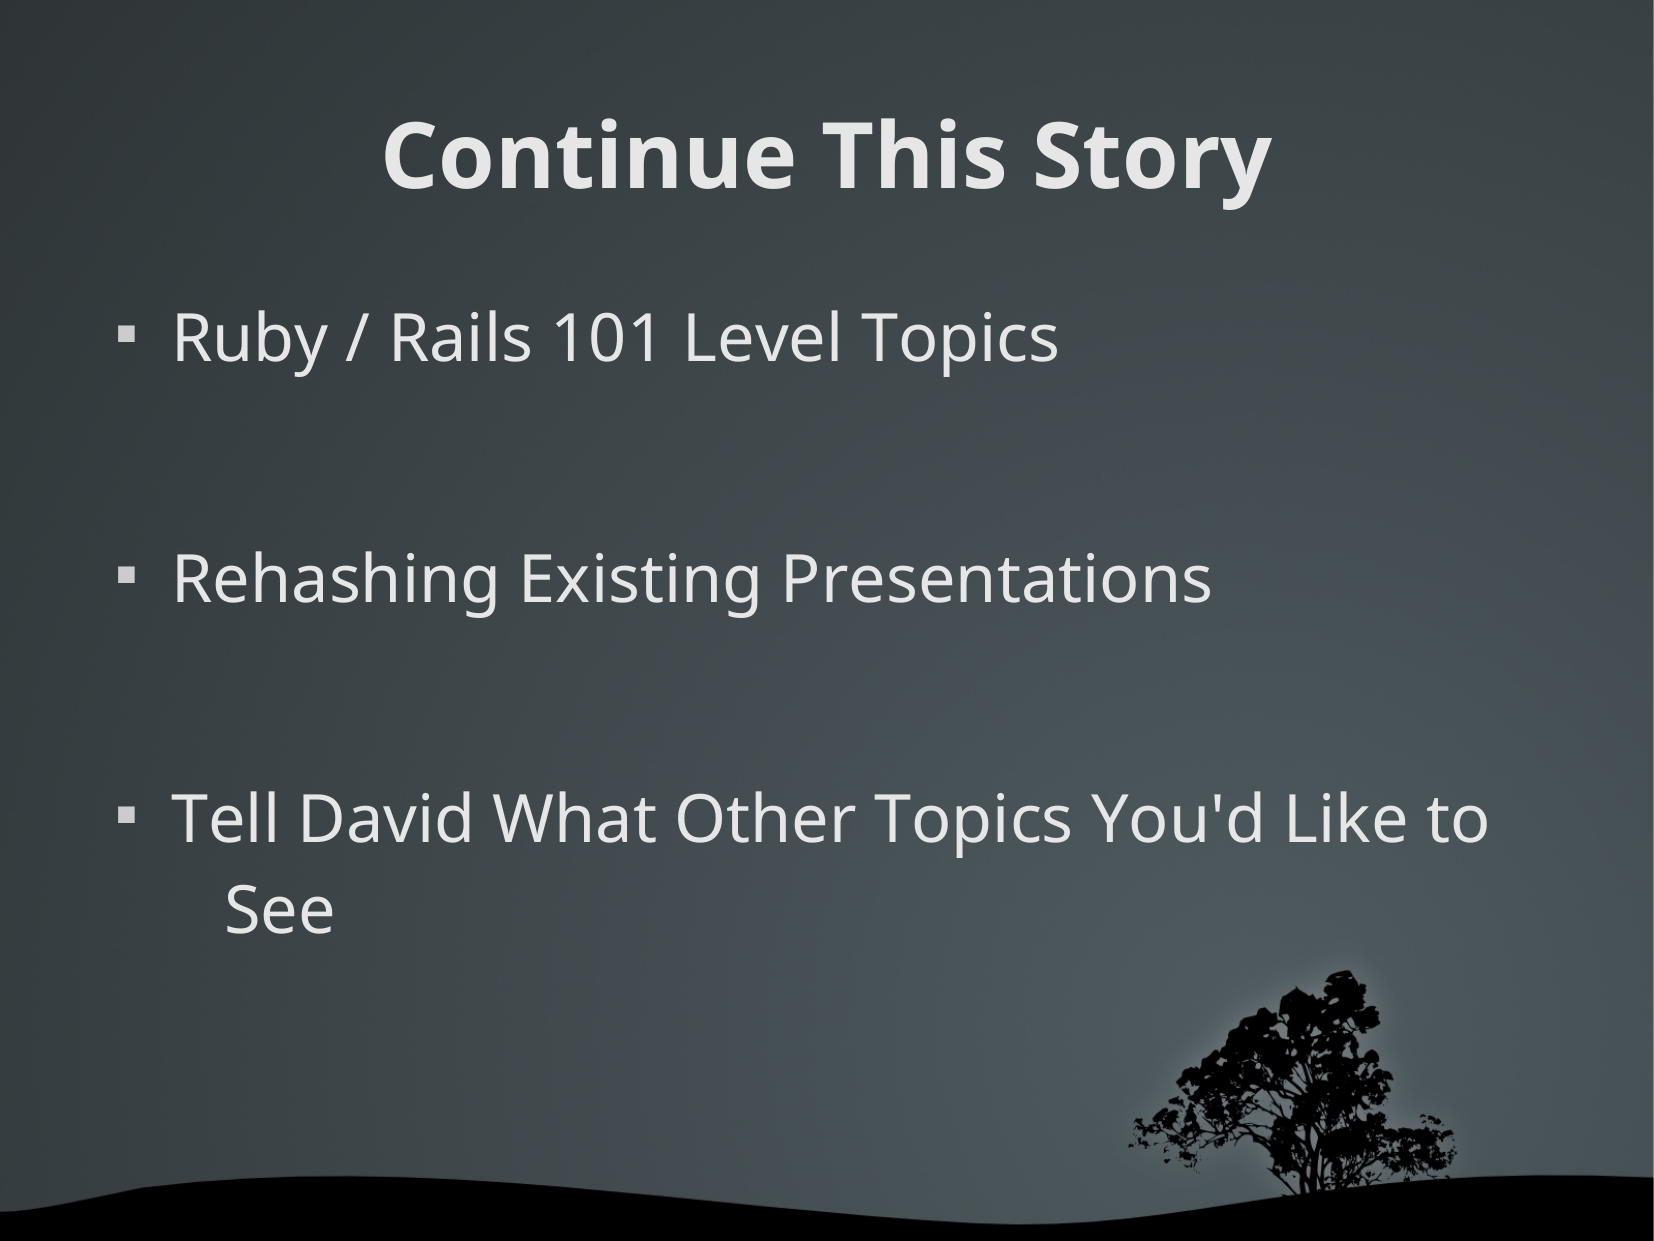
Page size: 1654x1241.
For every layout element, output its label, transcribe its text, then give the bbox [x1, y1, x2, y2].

picture [0, 0, 1654, 1241]
list Ruby / Rails 101 Level Topics Rehashing Existing Presentations Tell David What Other Topics You'd Like to See [82, 290, 1571, 1109]
title Continue This Story [82, 49, 1571, 257]
